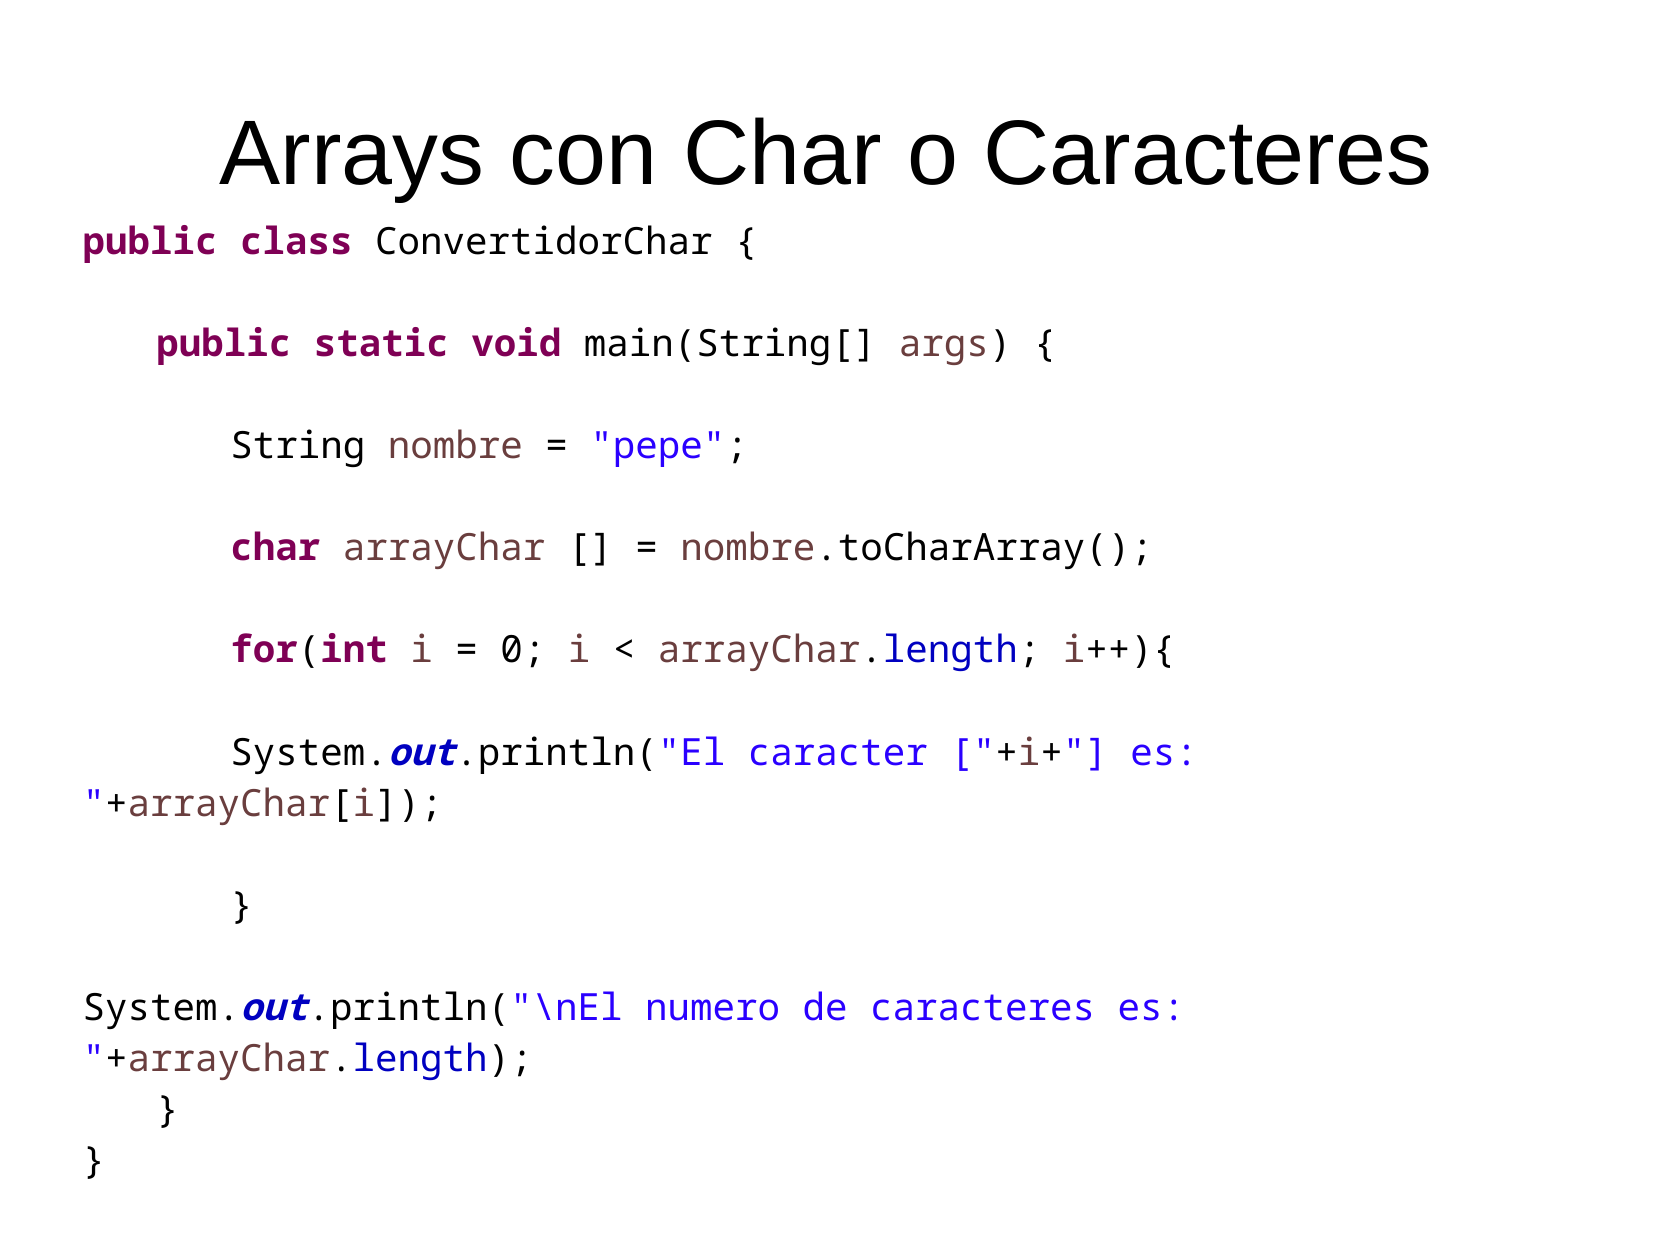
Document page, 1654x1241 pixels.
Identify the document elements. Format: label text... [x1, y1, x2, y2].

title Arrays con Char o Caracteres [82, 49, 1571, 257]
subtitle public class ConvertidorChar { public static void main(String[] args) { String nombre = "pepe"; char arrayChar [] = nombre.toCharArray(); for(int i = 0; i < arrayChar.length; i++){ System.out.println("El caracter ["+i+"] es: "+arrayChar[i]); } System.out.println("\nEl numero de caracteres es: "+arrayChar.length); } } [82, 290, 1571, 1109]
